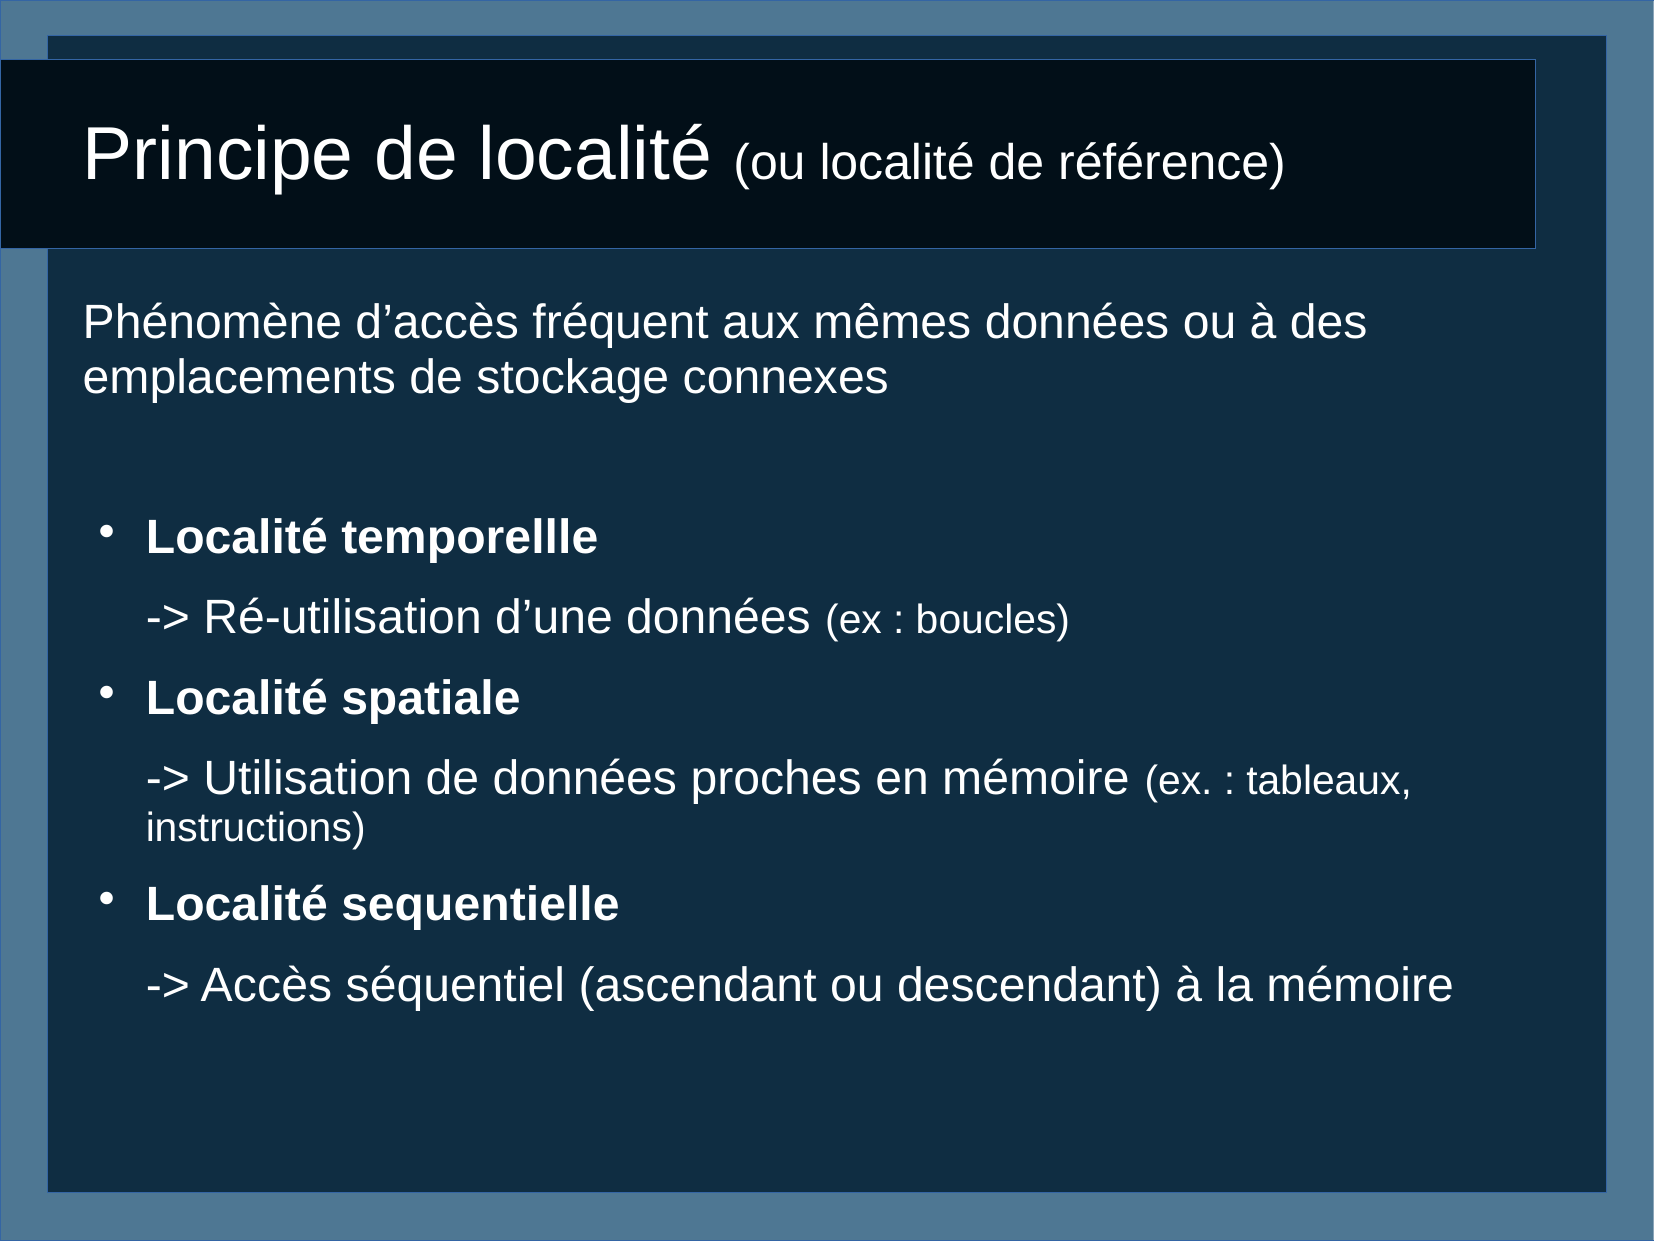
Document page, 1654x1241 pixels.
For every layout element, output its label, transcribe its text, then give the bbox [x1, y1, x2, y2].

list Phénomène d’accès fréquent aux mêmes données ou à des emplacements de stockage connexes Localité temporellle -> Ré-utilisation d’une données (ex : boucles) Localité spatiale -> Utilisation de données proches en mémoire (ex. : tableaux, instructions) Localité sequentielle -> Accès séquentiel (ascendant ou descendant) à la mémoire [82, 295, 1571, 1015]
title Principe de localité (ou localité de référence) [82, 94, 1465, 213]
